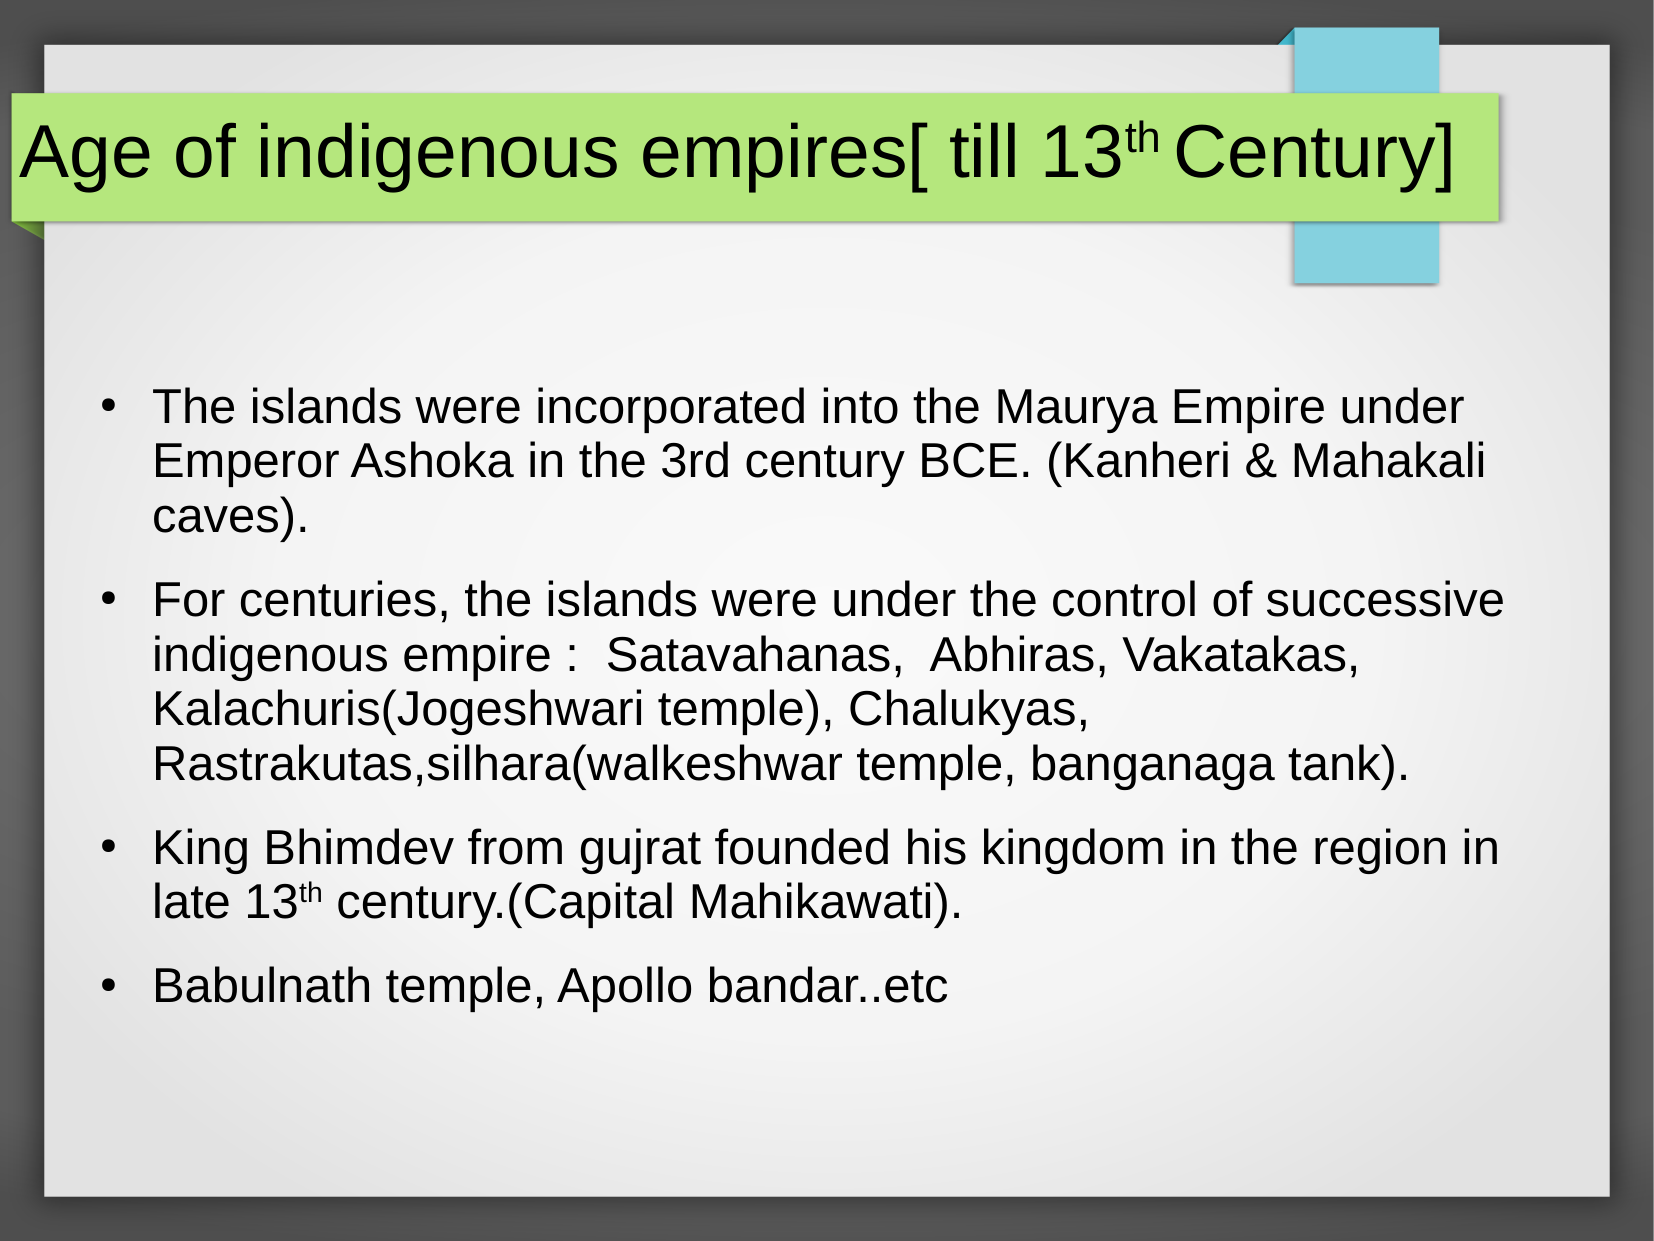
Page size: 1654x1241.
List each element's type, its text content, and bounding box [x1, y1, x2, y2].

picture [0, 0, 1654, 1241]
title Age of indigenous empires[ till 13th Century] [19, 97, 1508, 206]
list The islands were incorporated into the Maurya Empire under Emperor Ashoka in the 3rd century BCE. (Kanheri & Mahakali caves). For centuries, the islands were under the control of successive indigenous empire : Satavahanas, Abhiras, Vakatakas, Kalachuris(Jogeshwari temple), Chalukyas, Rastrakutas,silhara(walkeshwar temple, banganaga tank). King Bhimdev from gujrat founded his kingdom in the region in late 13th century.(Capital Mahikawati). Babulnath temple, Apollo bandar..etc [82, 295, 1571, 1015]
